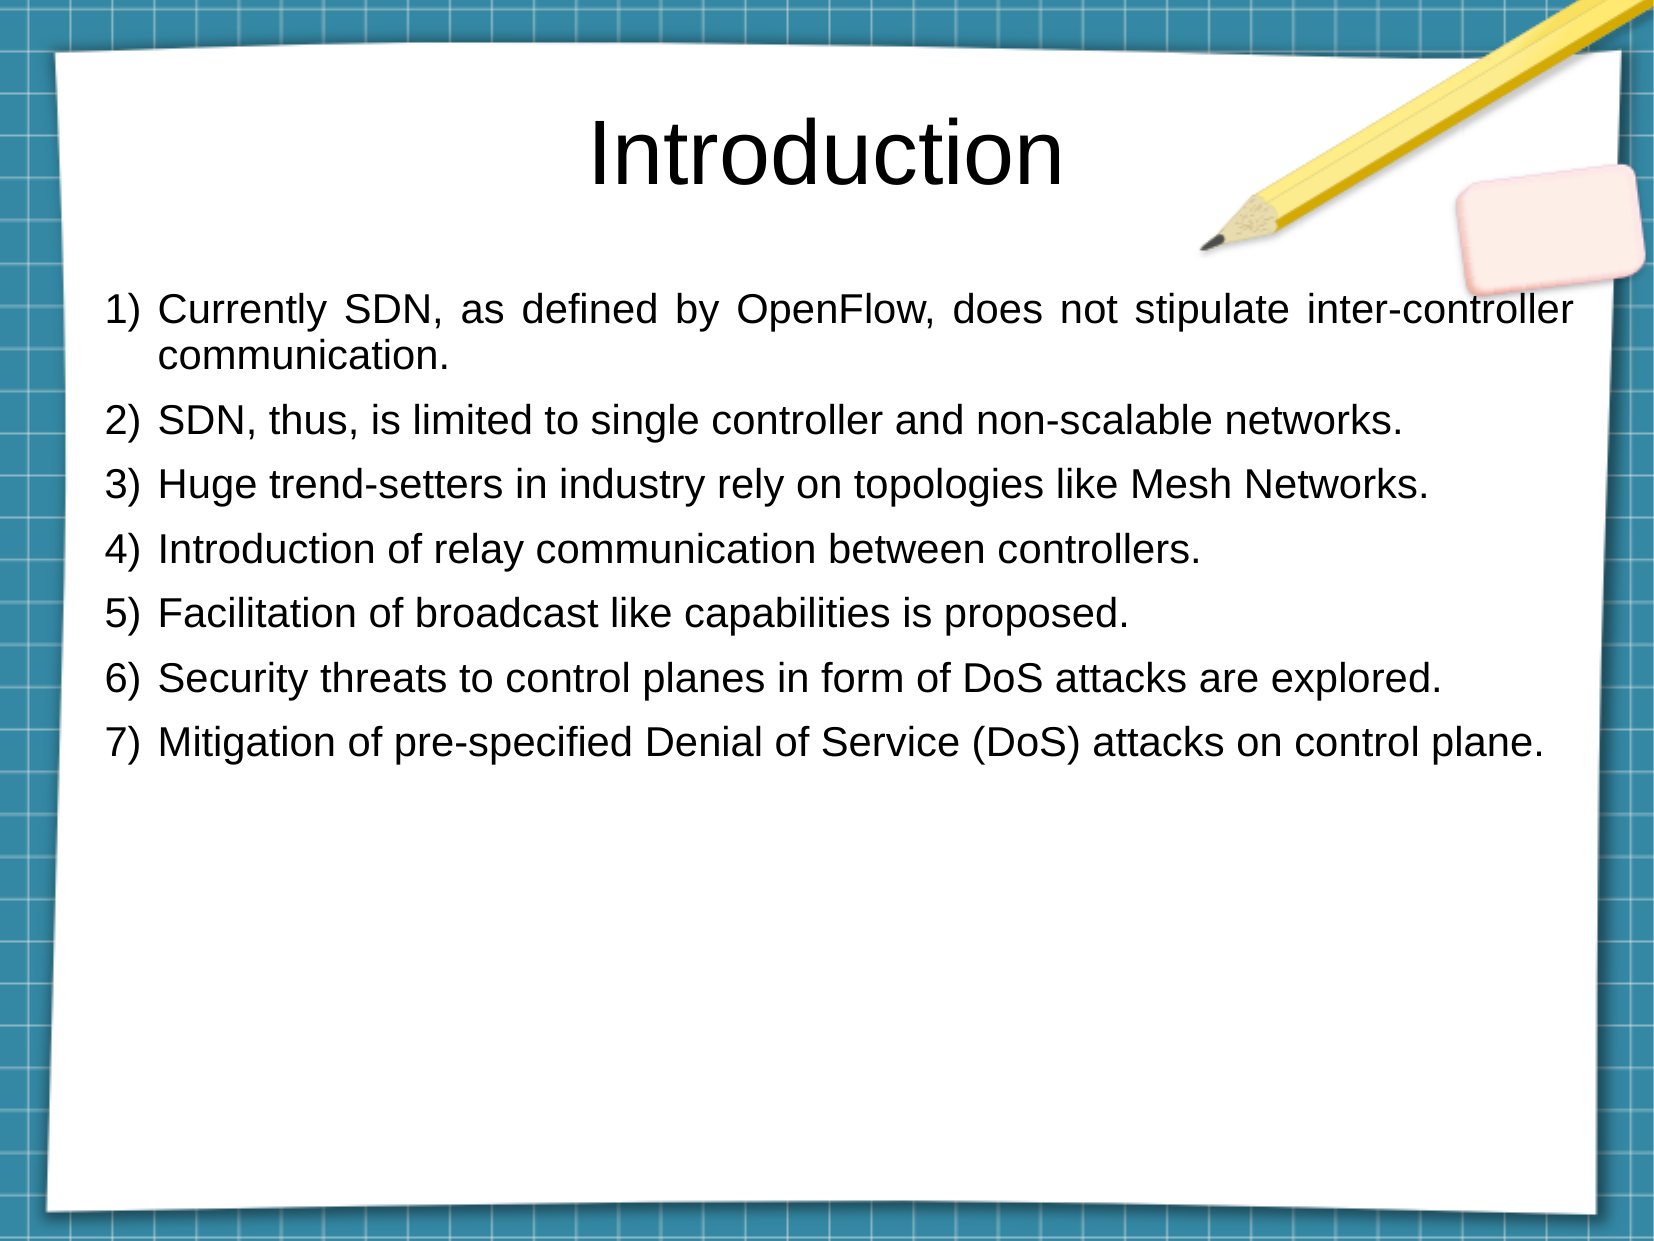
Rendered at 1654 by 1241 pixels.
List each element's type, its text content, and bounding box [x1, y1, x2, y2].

list Currently SDN, as defined by OpenFlow, does not stipulate inter-controller communication. SDN, thus, is limited to single controller and non-scalable networks. Huge trend-setters in industry rely on topologies like Mesh Networks. Introduction of relay communication between controllers. Facilitation of broadcast like capabilities is proposed. Security threats to control planes in form of DoS attacks are explored. Mitigation of pre-specified Denial of Service (DoS) attacks on control plane. [86, 285, 1576, 1006]
title Introduction [82, 49, 1571, 257]
picture [0, 0, 1654, 1241]
